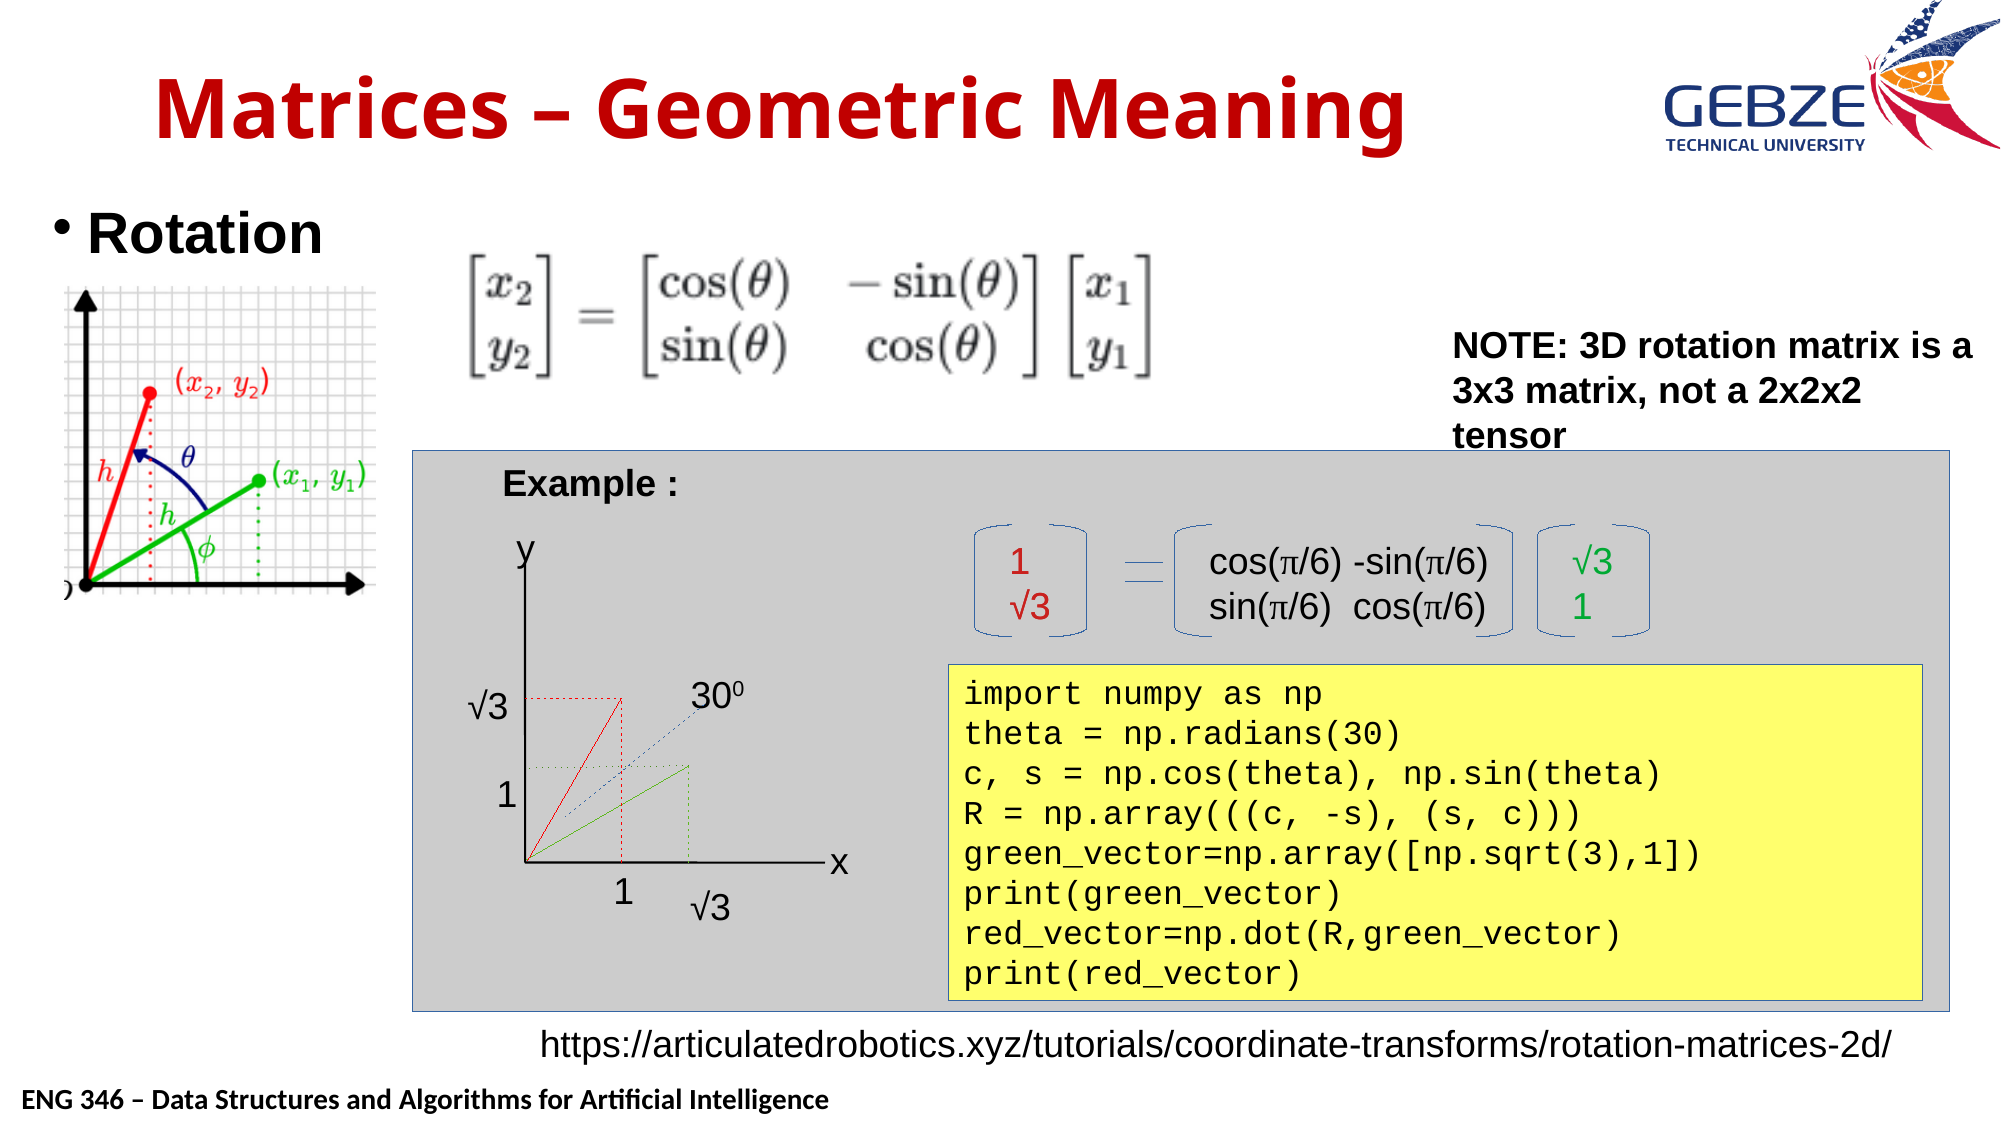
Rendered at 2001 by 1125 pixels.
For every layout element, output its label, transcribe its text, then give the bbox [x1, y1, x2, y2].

text_box 1 [598, 859, 641, 922]
text_box cos(π/6) -sin(π/6) sin(π/6) cos(π/6) [1194, 529, 1537, 664]
text_box 1 [481, 774, 525, 825]
picture [1665, 0, 2001, 151]
text_box NOTE: 3D rotation matrix is a 3x3 matrix, not a 2x2x2 tensor [1437, 313, 2000, 454]
picture [412, 213, 1175, 412]
text_box y [501, 516, 576, 615]
text_box x [815, 829, 890, 928]
title Matrices – Geometric Meaning [137, 59, 1650, 165]
text_box [412, 450, 1950, 1012]
text_box √3 [452, 675, 527, 774]
picture [64, 284, 376, 600]
text_box https://articulatedrobotics.xyz/tutorials/coordinate-transforms/rotation-matrices-2d/ [524, 1012, 1984, 1069]
text_box √3 [674, 875, 750, 974]
text_box import numpy as np theta = np.radians(30) c, s = np.cos(theta), np.sin(theta) R = np.array(((c, -s), (s, c))) green_vector=np.array([np.sqrt(3),1]) print(green_vector) red_vector=np.dot(R,green_vector) print(red_vector) [948, 664, 1923, 1001]
text_box Rotation [37, 187, 1875, 1012]
text_box 300 [675, 663, 777, 752]
text_box Example : [487, 451, 862, 564]
text_box 1 √3 [994, 529, 1069, 664]
text_box √3 1 [1557, 529, 1632, 657]
